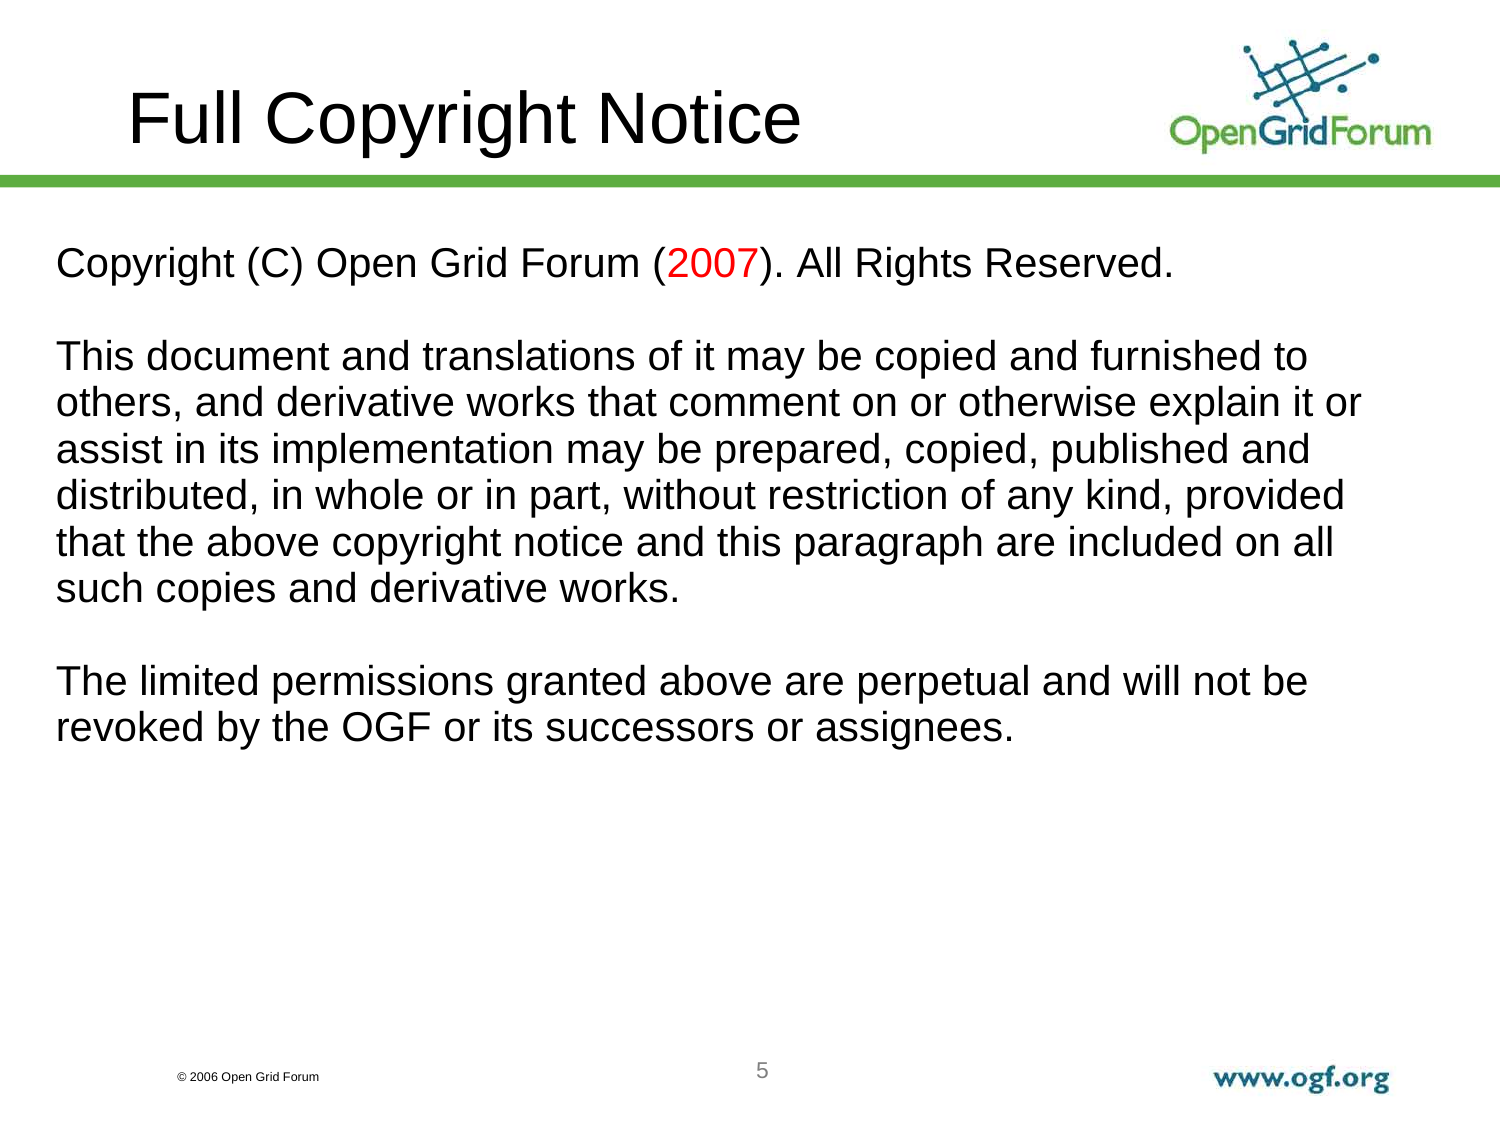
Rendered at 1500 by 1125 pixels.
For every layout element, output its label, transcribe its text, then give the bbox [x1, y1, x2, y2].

title Full Copyright Notice [112, 24, 1388, 213]
text_box Copyright (C) Open Grid Forum (2007). All Rights Reserved. This document and translations of it may be copied and furnished to others, and derivative works that comment on or otherwise explain it or assist in its implementation may be prepared, copied, published and distributed, in whole or in part, without restriction of any kind, provided that the above copyright notice and this paragraph are included on all such copies and derivative works. The limited permissions granted above are perpetual and will not be revoked by the OGF or its successors or assignees. [41, 231, 1400, 852]
picture [0, 188, 1500, 1125]
picture [0, 0, 1500, 174]
